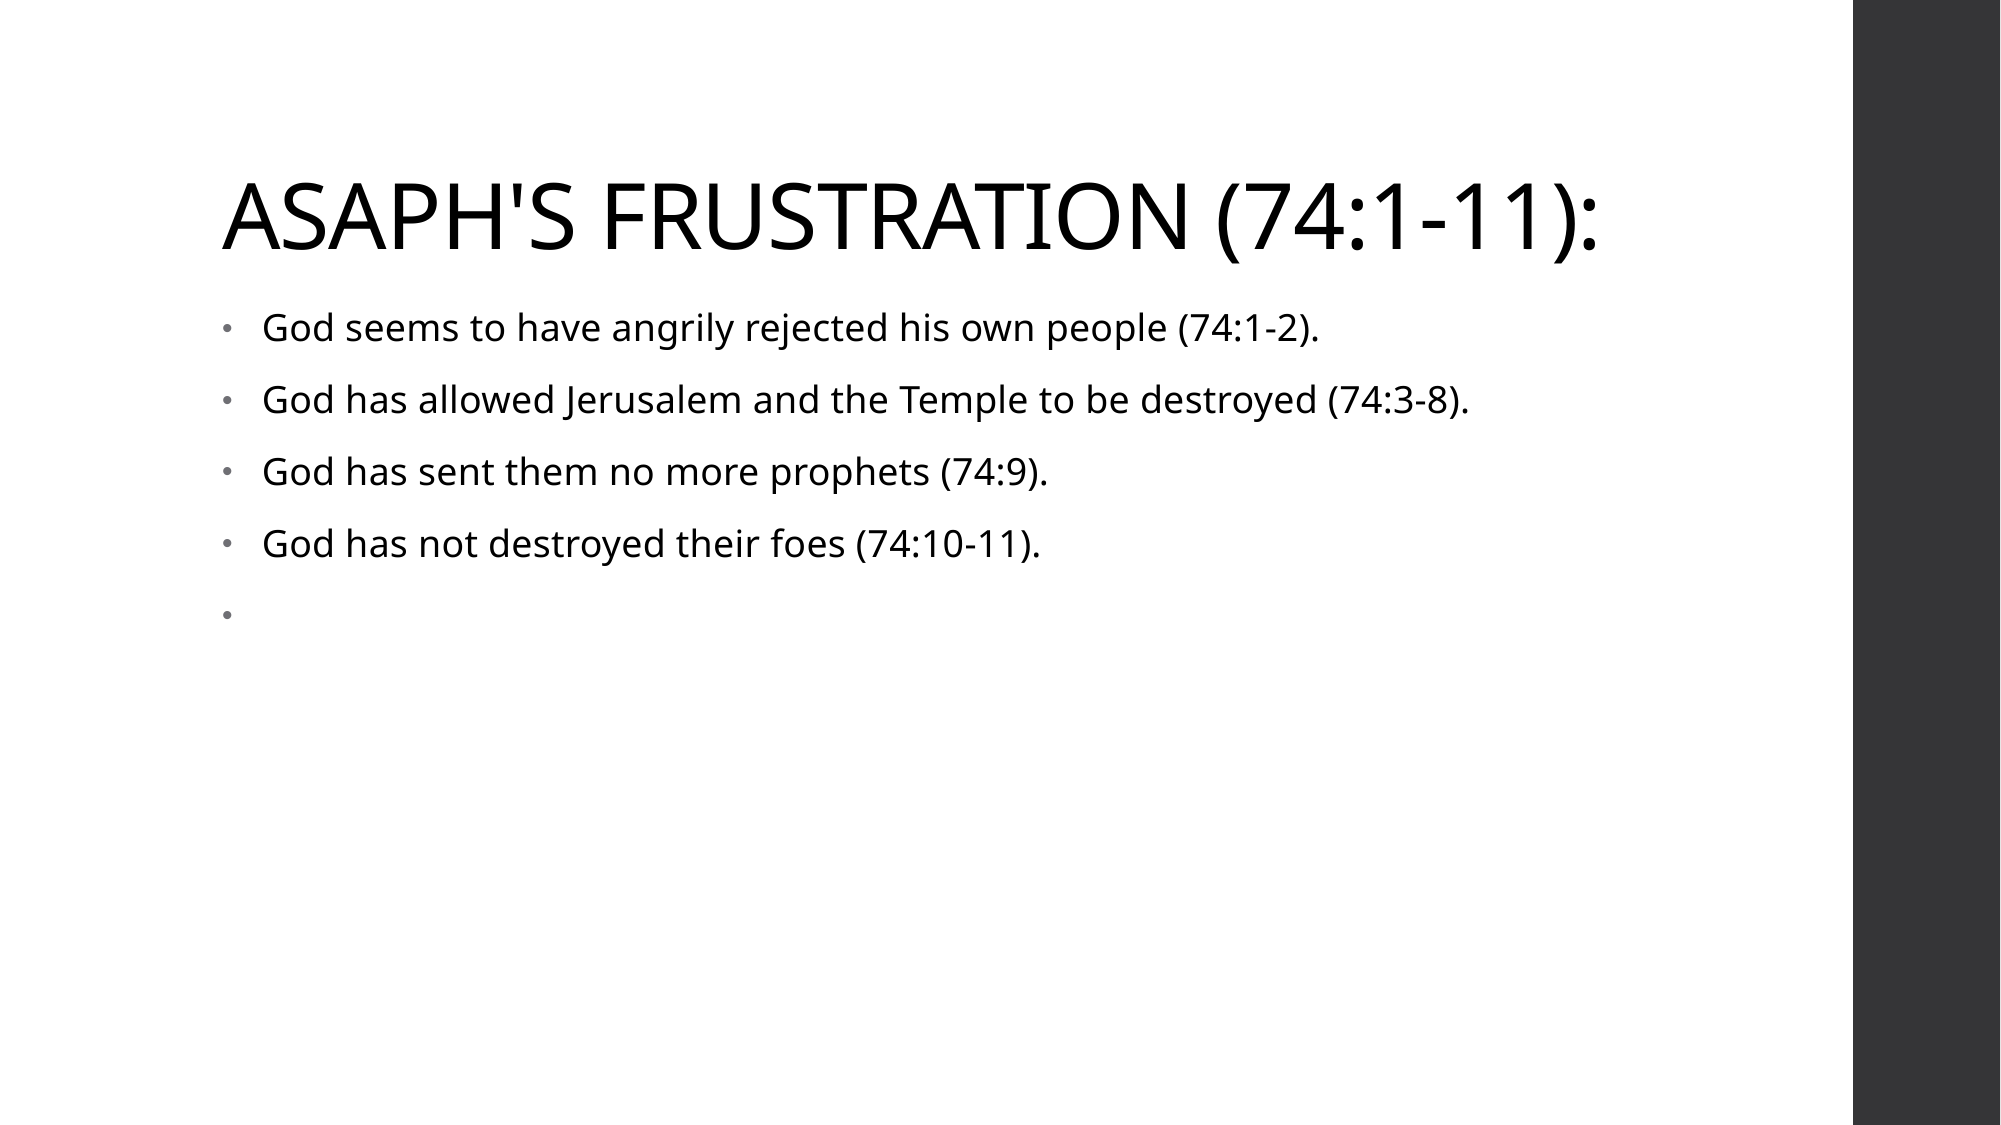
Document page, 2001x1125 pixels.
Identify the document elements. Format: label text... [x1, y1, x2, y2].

list God seems to have angrily rejected his own people (74:1-2). God has allowed Jerusalem and the Temple to be destroyed (74:3-8). God has sent them no more prophets (74:9). God has not destroyed their foes (74:10-11). [206, 299, 1617, 1014]
title ASAPH'S FRUSTRATION (74:1-11): [206, 60, 1797, 278]
